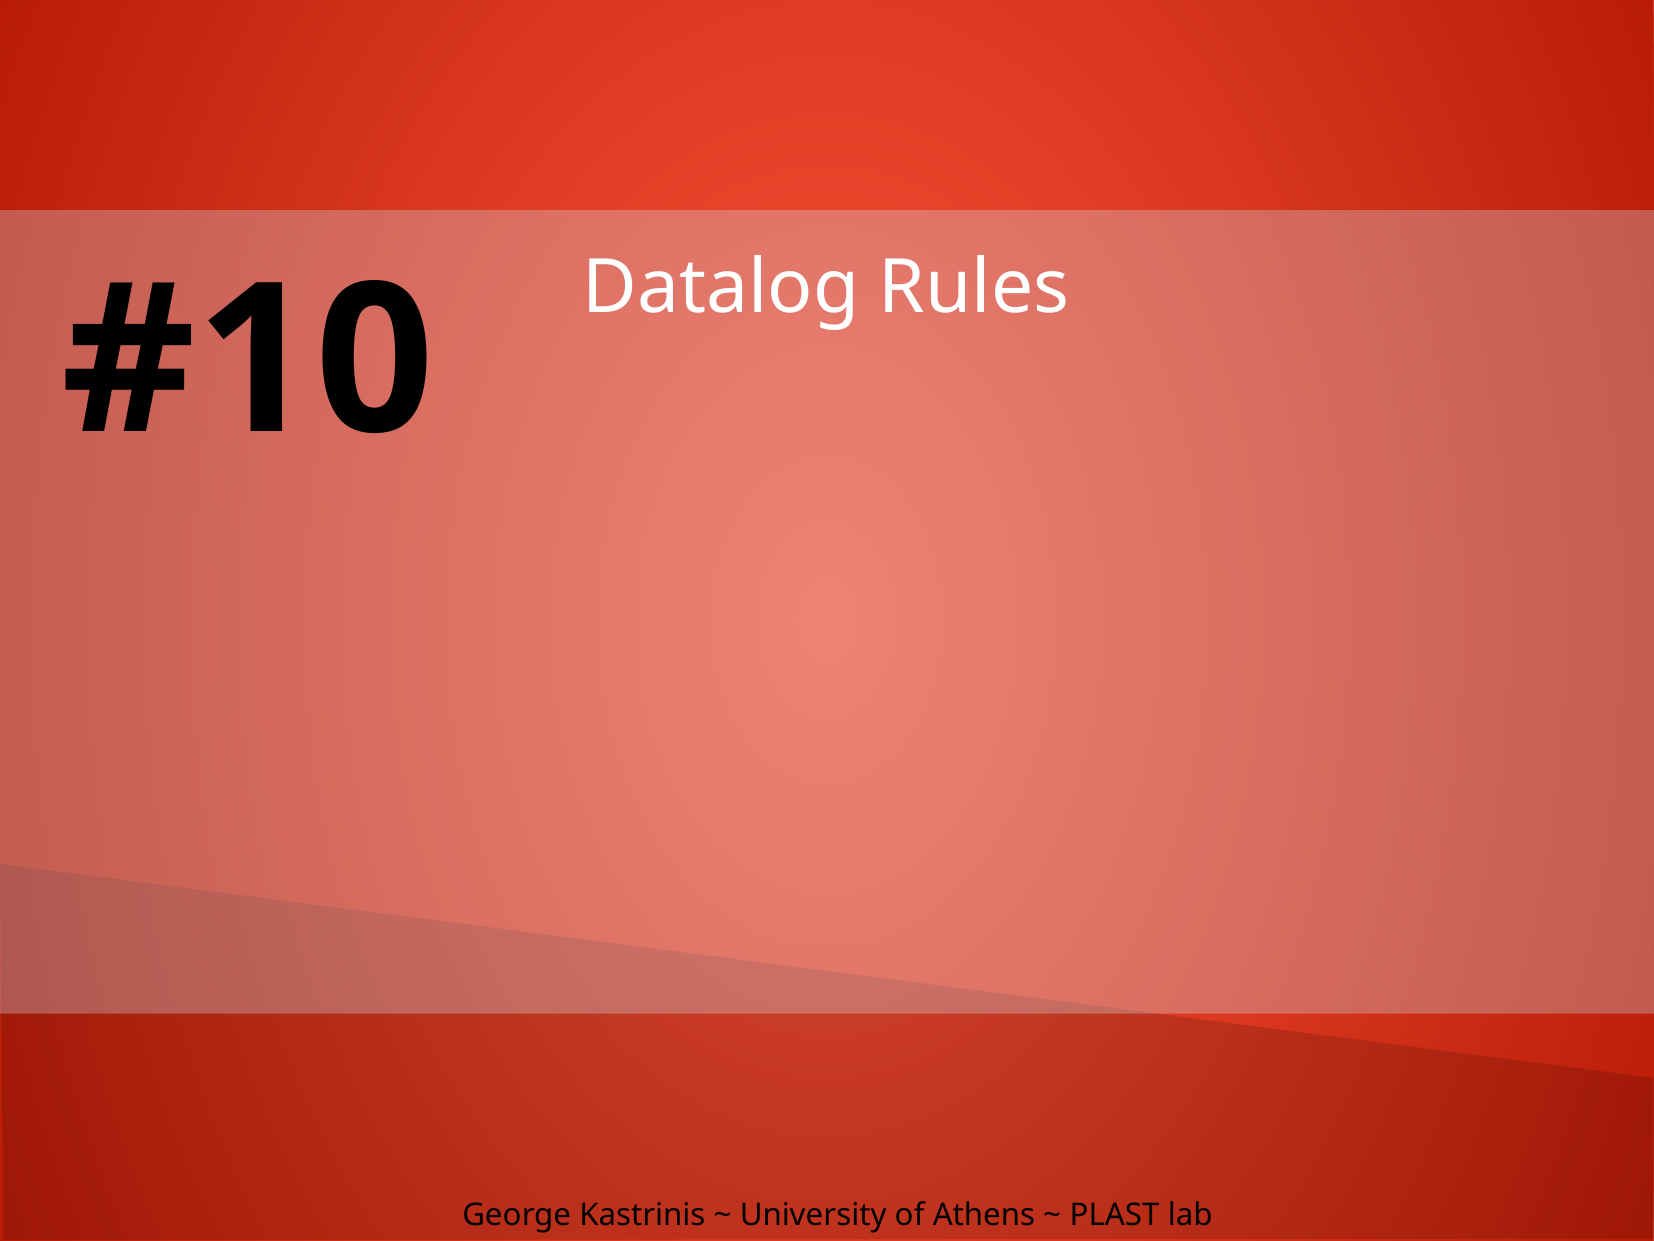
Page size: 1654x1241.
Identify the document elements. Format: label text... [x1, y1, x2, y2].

text_box [0, 210, 1654, 1014]
text_box George Kastrinis ~ University of Athens ~ PLAST lab [447, 1185, 1207, 1236]
text_box #10 [46, 201, 466, 451]
text_box Datalog Rules [568, 225, 1086, 331]
